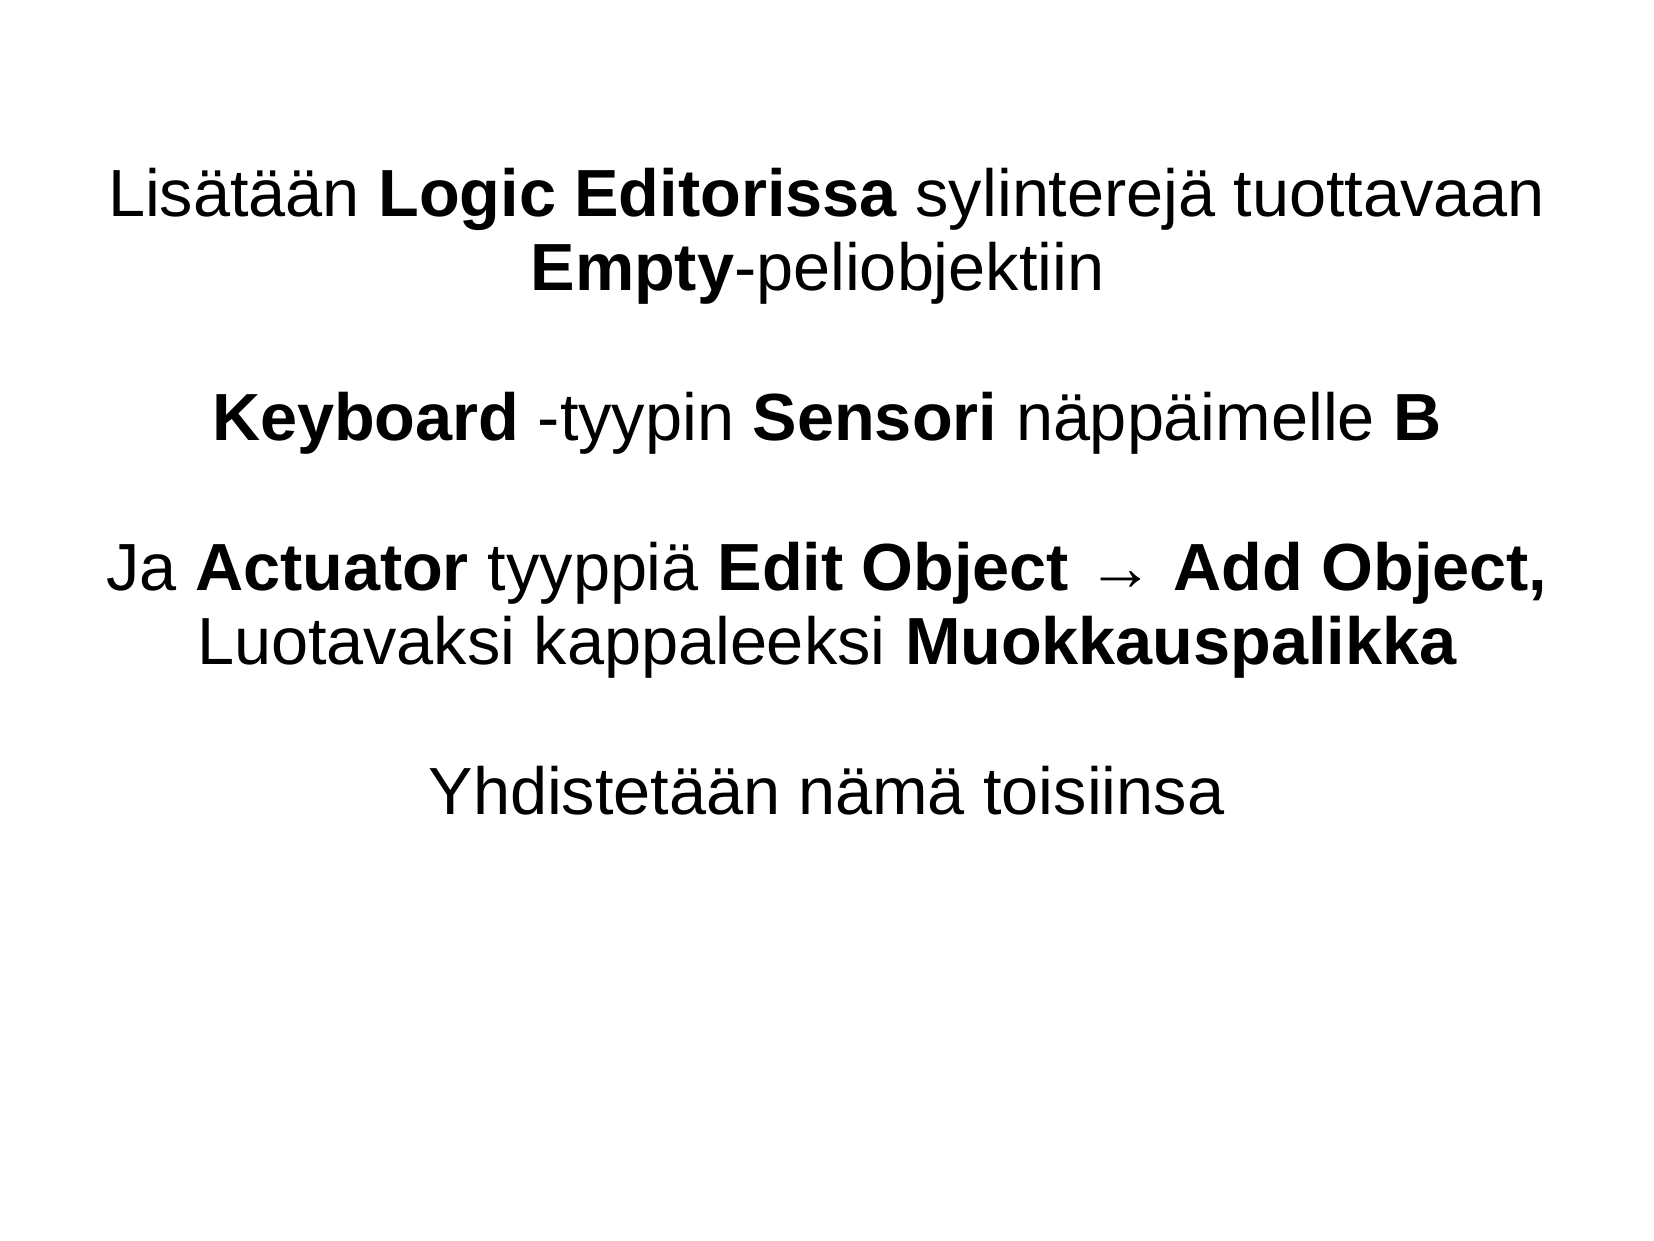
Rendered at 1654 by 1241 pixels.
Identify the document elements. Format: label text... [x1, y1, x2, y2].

subtitle Lisätään Logic Editorissa sylinterejä tuottavaan Empty-peliobjektiin Keyboard -tyypin Sensori näppäimelle B Ja Actuator tyyppiä Edit Object → Add Object, Luotavaksi kappaleeksi Muokkauspalikka Yhdistetään nämä toisiinsa [82, 49, 1571, 1010]
